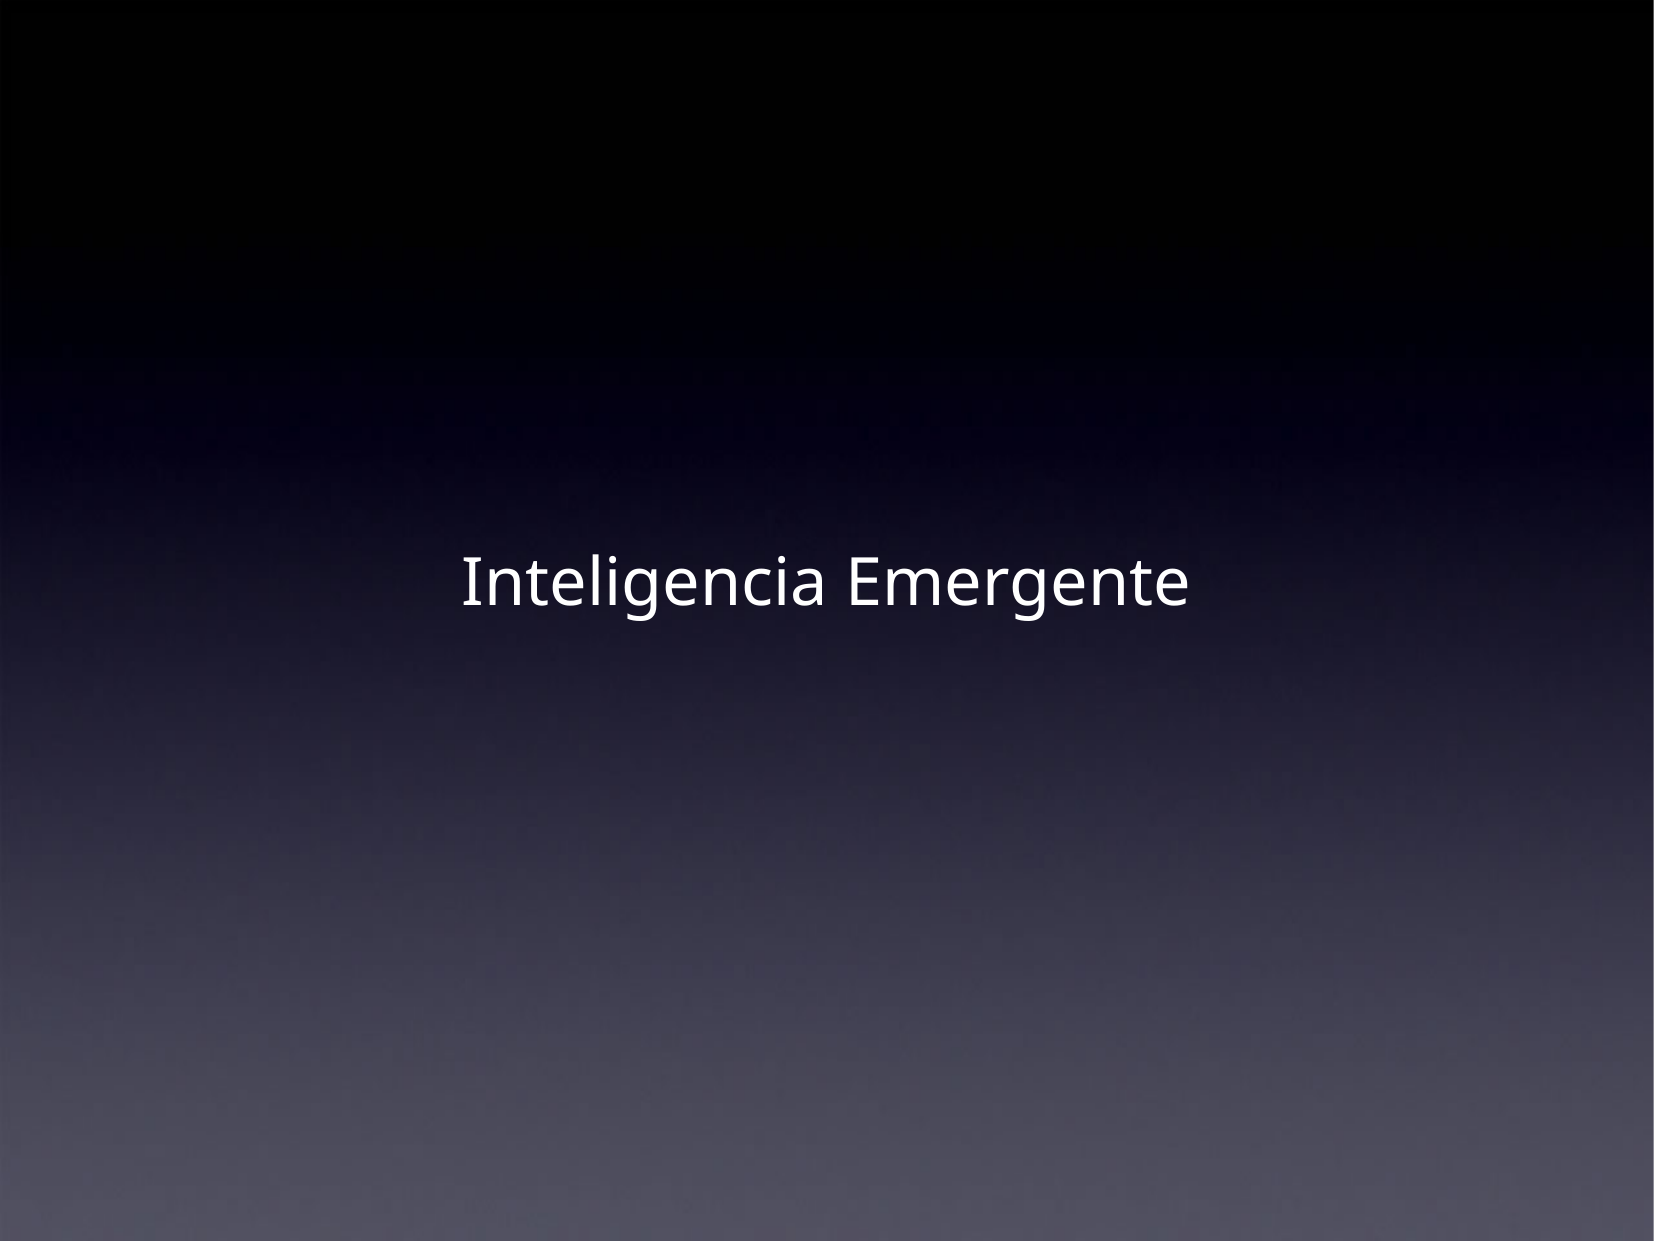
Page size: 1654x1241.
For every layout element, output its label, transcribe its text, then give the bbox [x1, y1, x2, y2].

picture [0, 0, 1654, 1241]
subtitle Inteligencia Emergente [82, 49, 1571, 1109]
